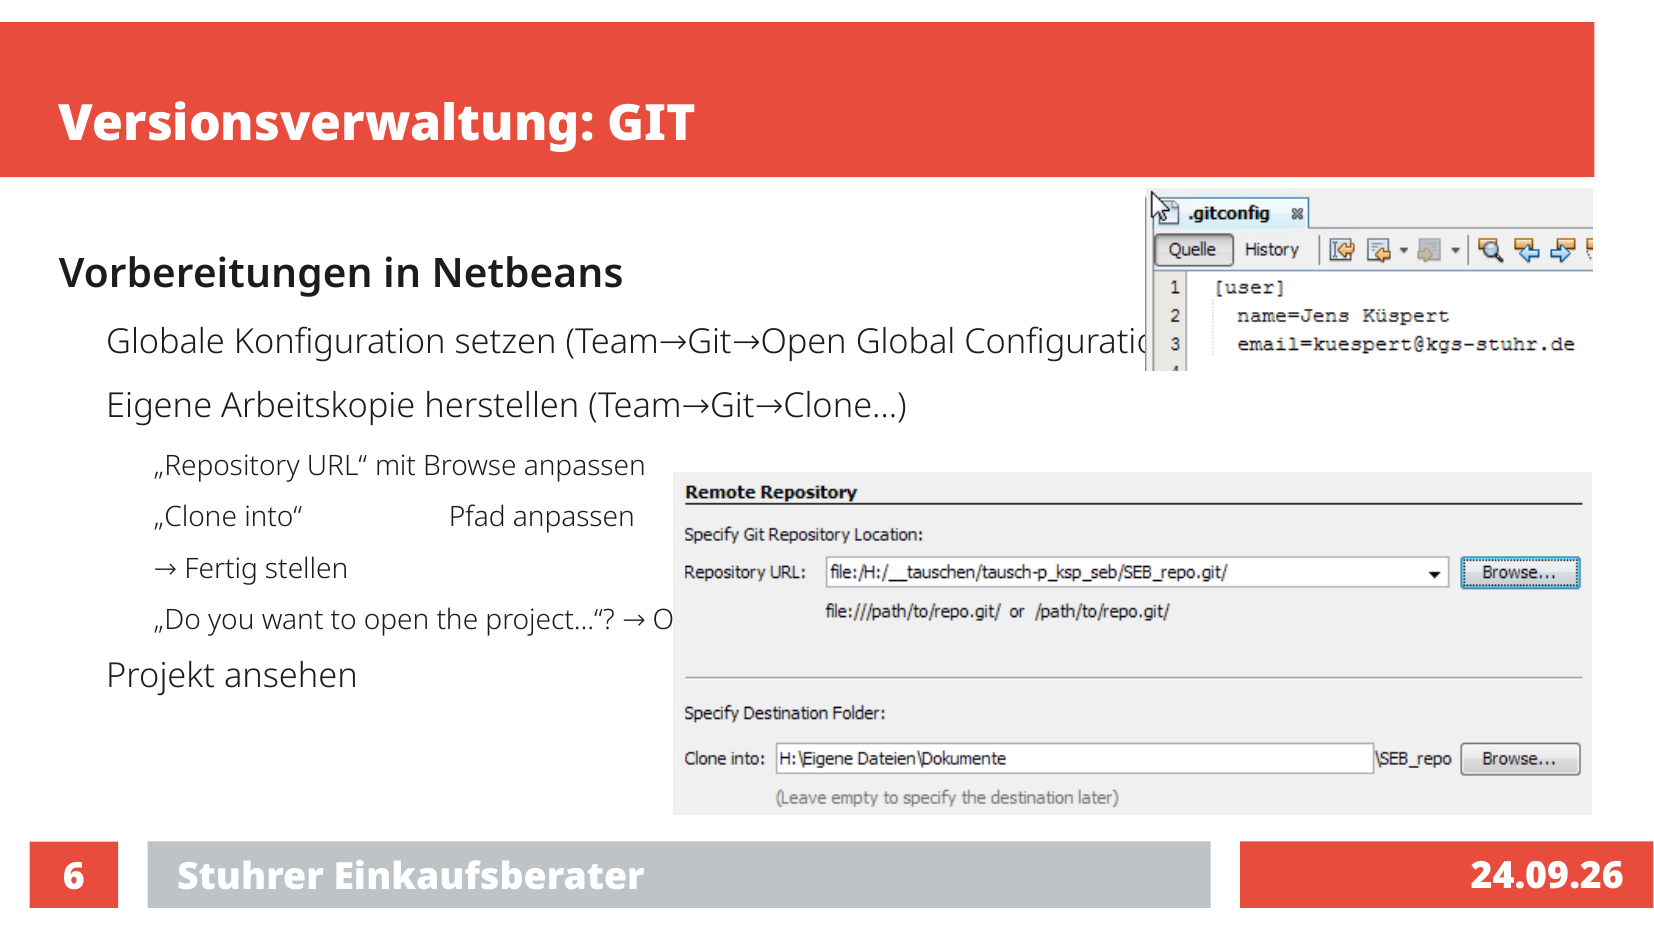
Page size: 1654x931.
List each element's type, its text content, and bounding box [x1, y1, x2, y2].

list Vorbereitungen in Netbeans Globale Konfiguration setzen (Team→Git→Open Global Configuration) Eigene Arbeitskopie herstellen (Team→Git→Clone…) „Repository URL“ mit Browse anpassen „Clone into“ Pfad anpassen → Fertig stellen „Do you want to open the project...“? → Open Projekt ansehen [59, 243, 1565, 820]
picture [1145, 188, 1593, 371]
picture [673, 472, 1592, 815]
title Versionsverwaltung: GIT [59, 44, 1595, 156]
